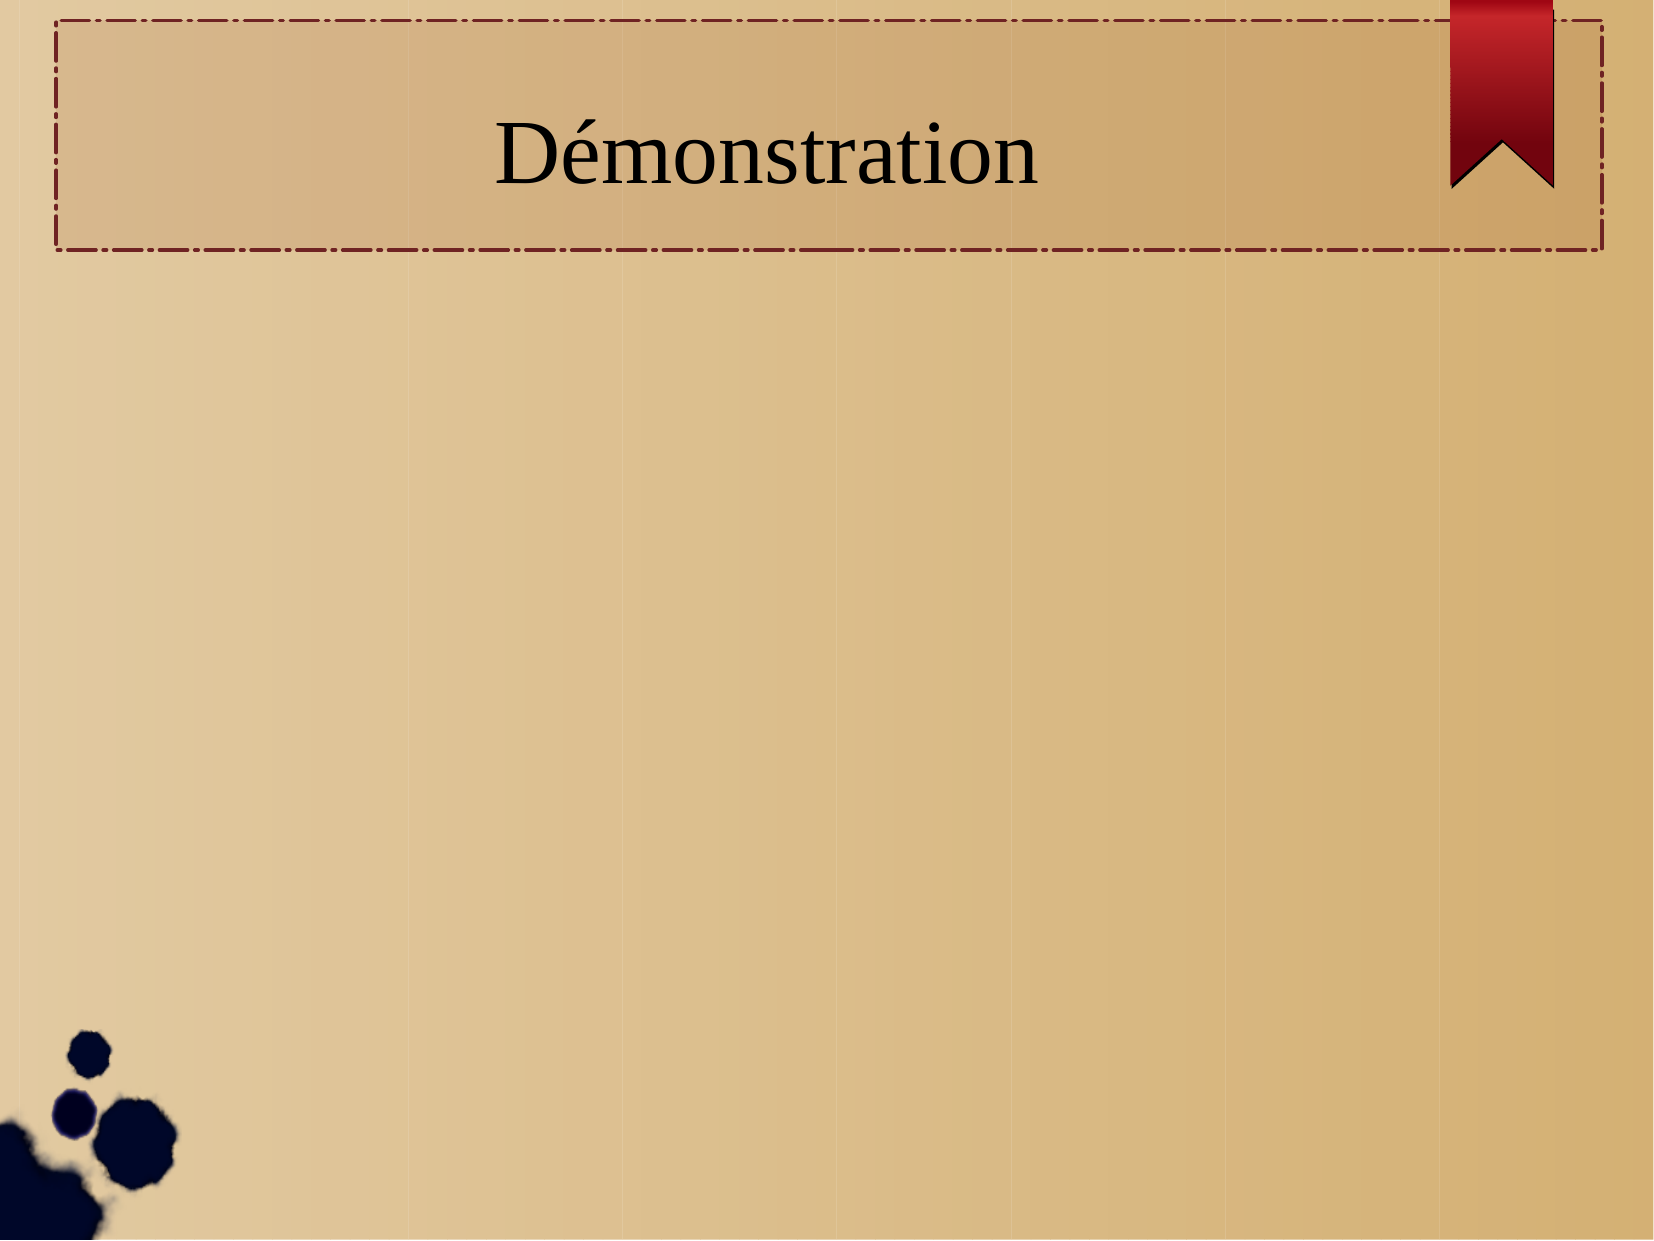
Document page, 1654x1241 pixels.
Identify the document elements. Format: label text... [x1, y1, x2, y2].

title Démonstration [82, 49, 1453, 257]
